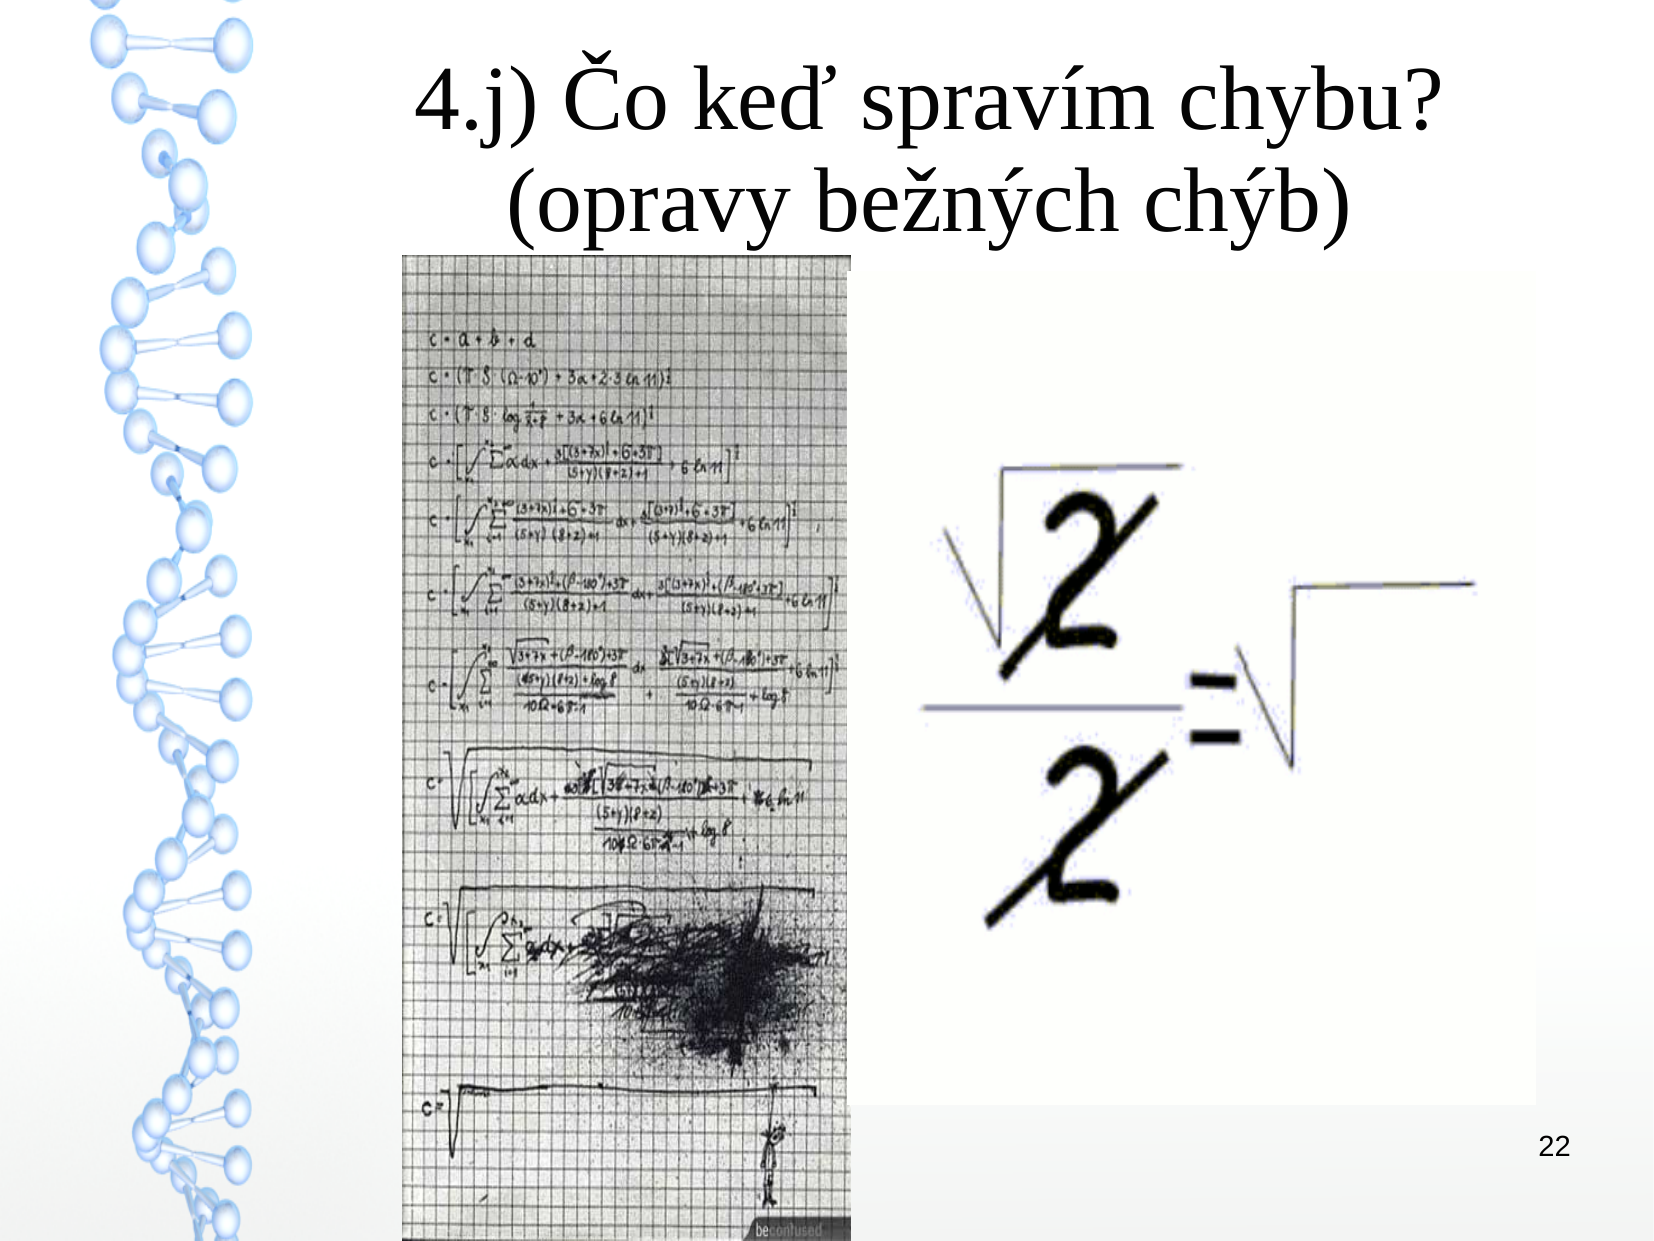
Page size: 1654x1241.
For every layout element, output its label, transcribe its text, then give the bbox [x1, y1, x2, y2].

title 4.j) Čo keď spravím chybu? (opravy bežných chýb) [265, 47, 1595, 252]
picture [0, 0, 1654, 1241]
